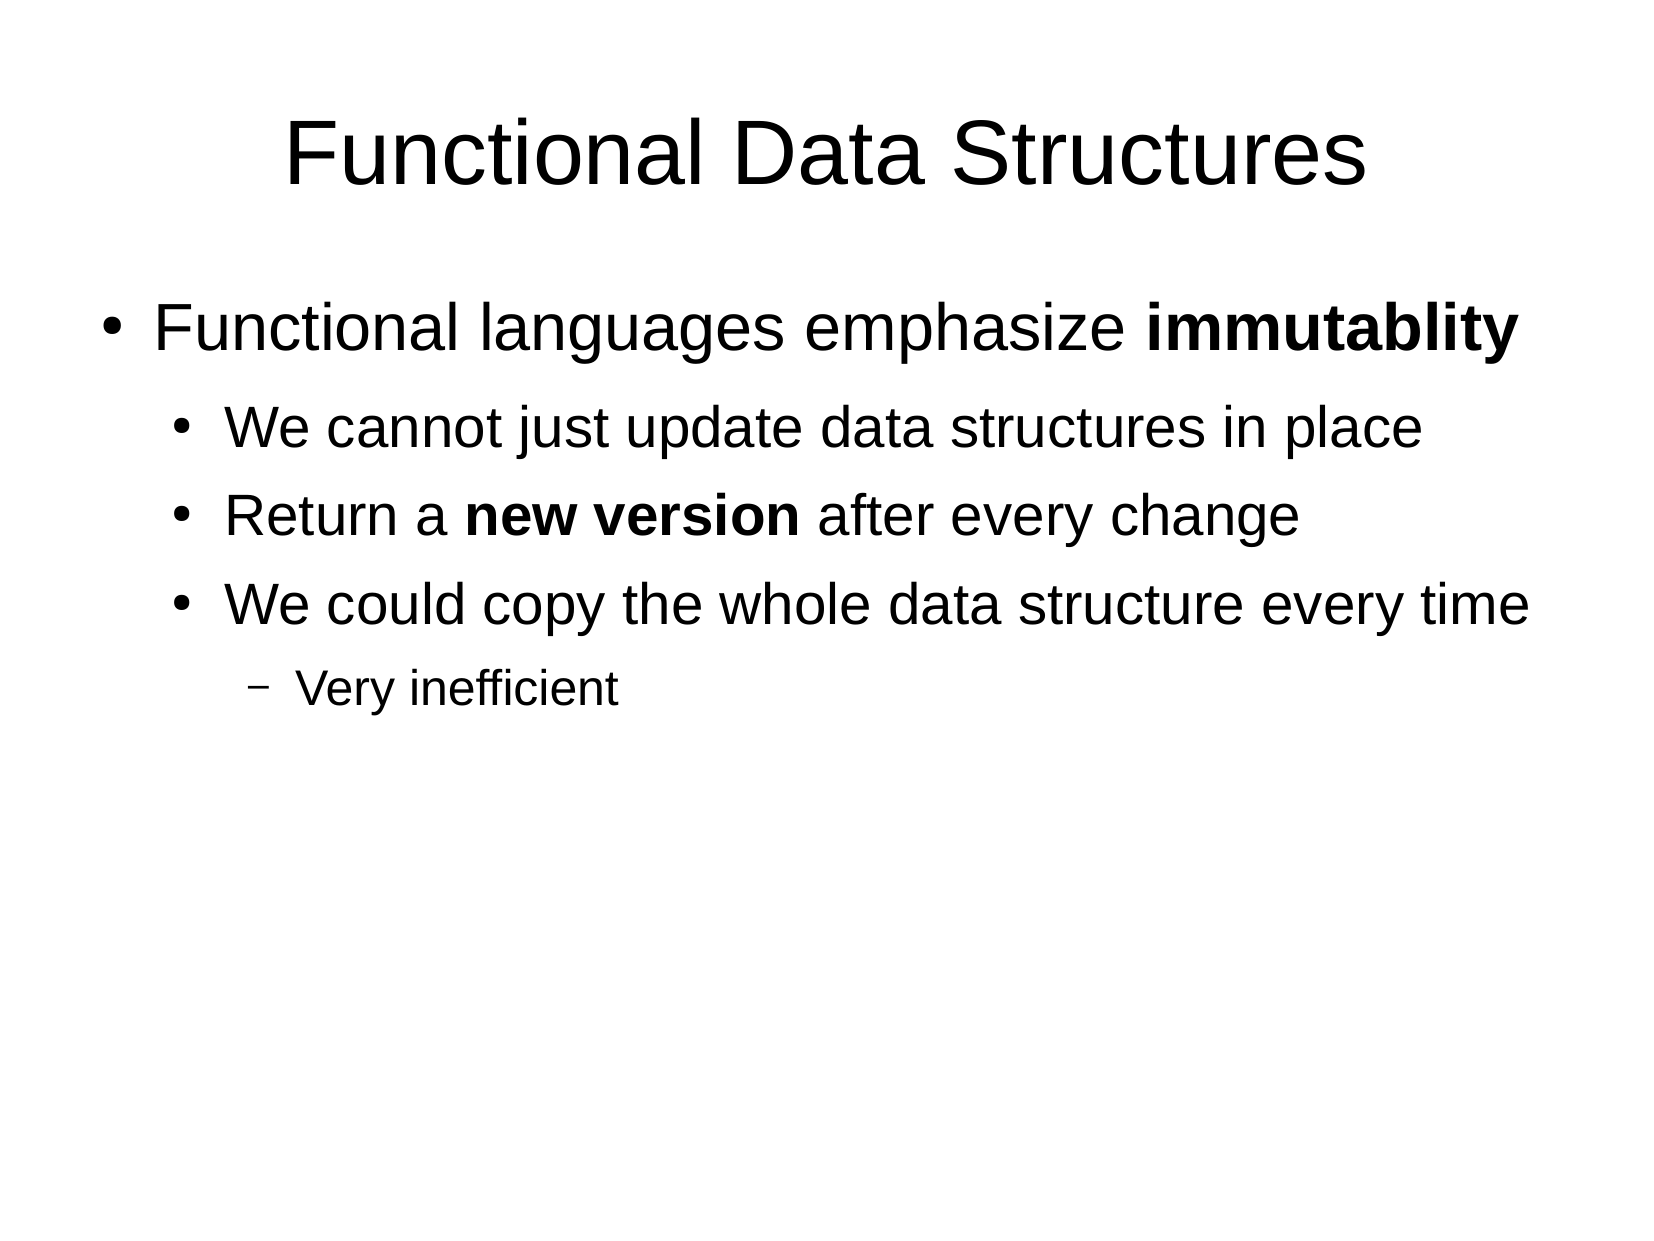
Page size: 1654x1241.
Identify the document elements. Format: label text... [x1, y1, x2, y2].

list Functional languages emphasize immutablity We cannot just update data structures in place Return a new version after every change We could copy the whole data structure every time Very inefficient [82, 290, 1571, 1010]
title Functional Data Structures [82, 49, 1571, 257]
